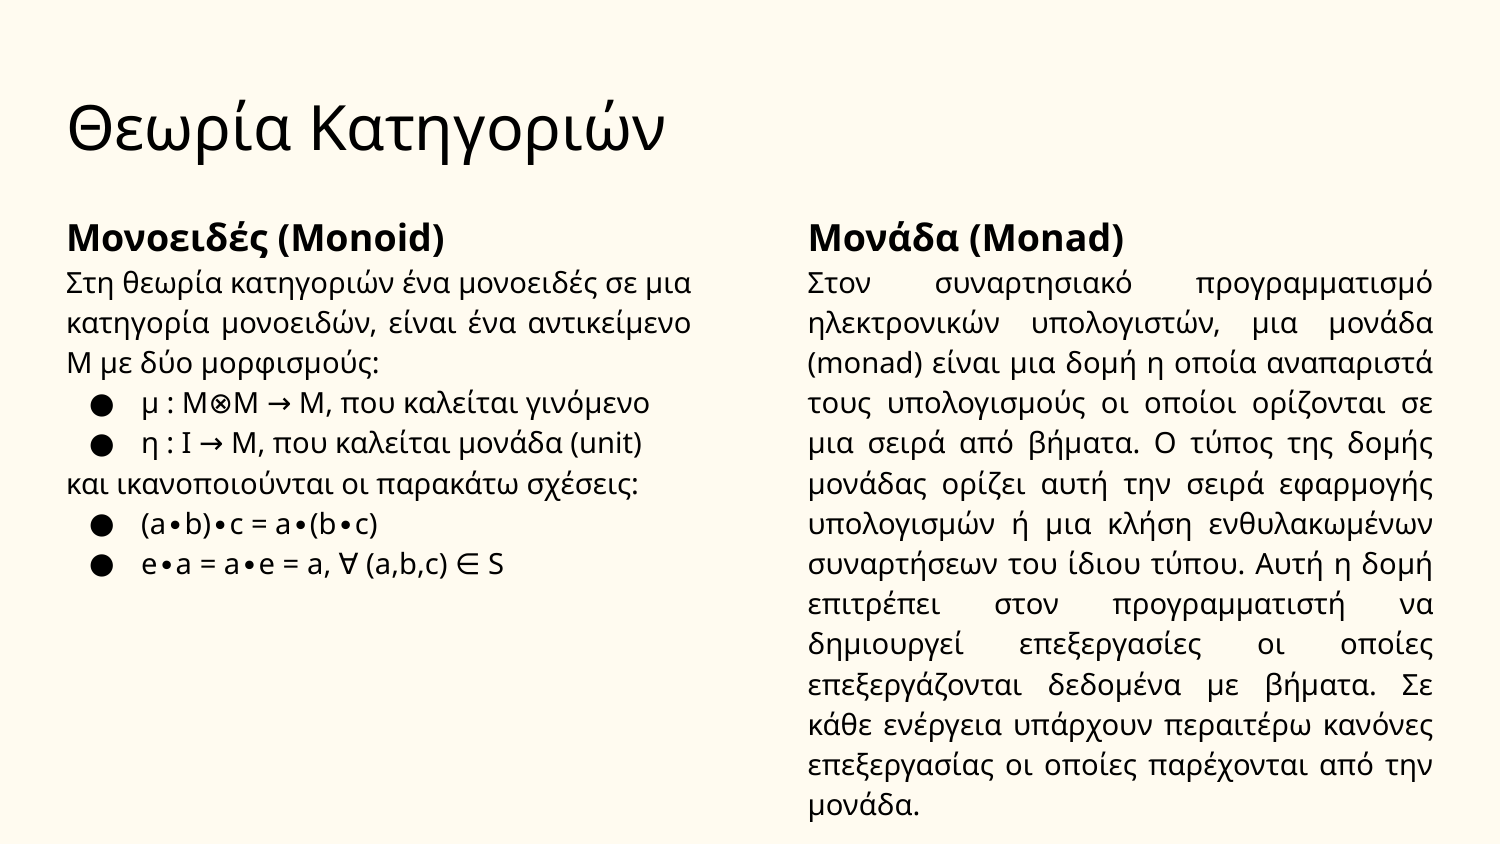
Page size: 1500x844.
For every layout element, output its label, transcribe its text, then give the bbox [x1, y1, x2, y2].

list Μονάδα (Monad) Στον συναρτησιακό προγραμματισμό ηλεκτρονικών υπολογιστών, μια μονάδα (monad) είναι μια δομή η οποία αναπαριστά τους υπολογισμούς οι οποίοι ορίζονται σε μια σειρά από βήματα. Ο τύπος της δομής μονάδας ορίζει αυτή την σειρά εφαρμογής υπολογισμών ή μια κλήση ενθυλακωμένων συναρτήσεων του ίδιου τύπου. Αυτή η δομή επιτρέπει στον προγραμματιστή να δημιουργεί επεξεργασίες οι οποίες επεξεργάζονται δεδομένα με βήματα. Σε κάθε ενέργεια υπάρχουν περαιτέρω κανόνες επεξεργασίας οι οποίες παρέχονται από την μονάδα. [792, 192, 1449, 750]
list Μονοειδές (Monoid) Στη θεωρία κατηγοριών ένα μονοειδές σε μια κατηγορία μονοειδών, είναι ένα αντικείμενο M με δύο μορφισμούς: μ : Μ⊗Μ → Μ, που καλείται γινόμενο η : Ι → Μ, που καλείται μονάδα (unit) και ικανοποιούνται οι παρακάτω σχέσεις: (a∙b)∙c = a∙(b∙c) e∙a = a∙e = a, ∀ (a,b,c) ∈ S [51, 192, 708, 750]
title Θεωρία Κατηγοριών [51, 72, 1449, 174]
